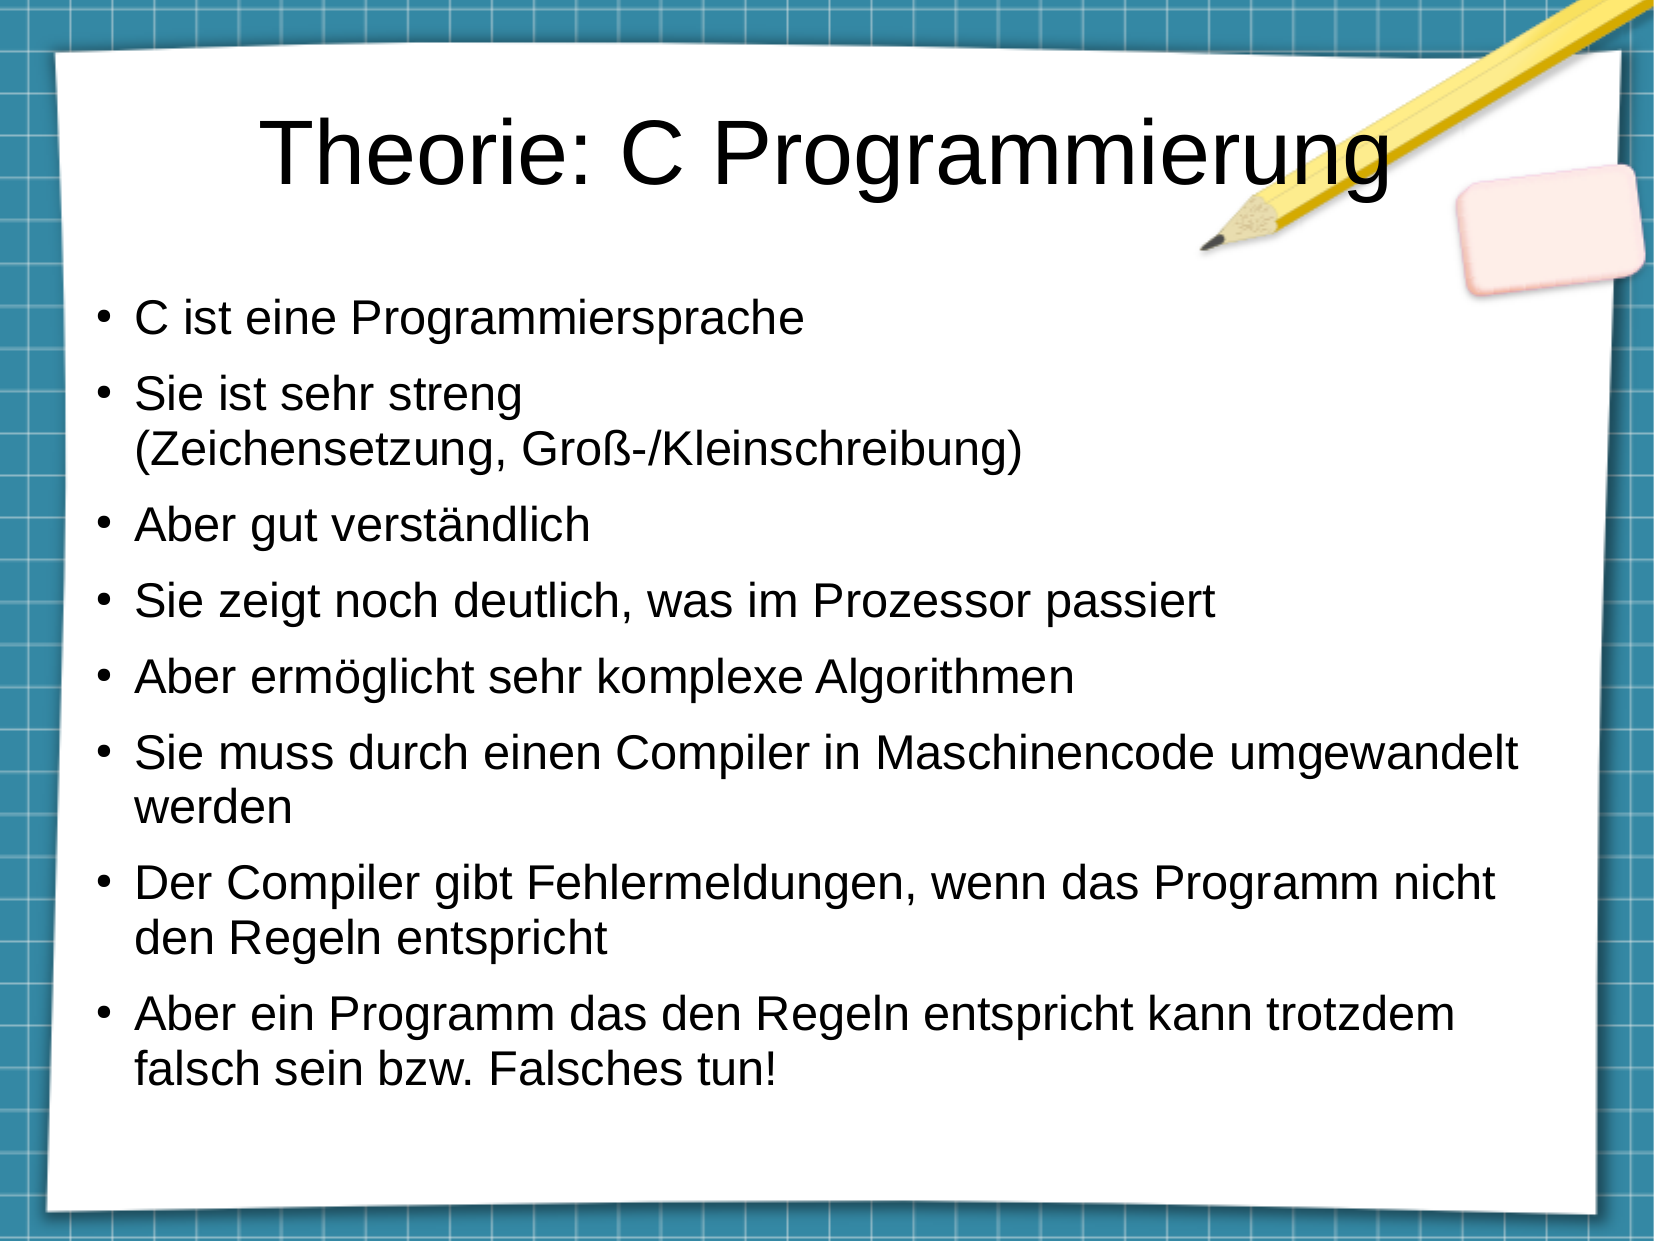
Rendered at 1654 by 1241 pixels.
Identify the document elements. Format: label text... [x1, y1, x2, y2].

title Theorie: C Programmierung [82, 49, 1571, 257]
picture [0, 0, 1654, 1241]
list C ist eine Programmiersprache Sie ist sehr streng (Zeichensetzung, Groß-/Kleinschreibung) Aber gut verständlich Sie zeigt noch deutlich, was im Prozessor passiert Aber ermöglicht sehr komplexe Algorithmen Sie muss durch einen Compiler in Maschinencode umgewandelt werden Der Compiler gibt Fehlermeldungen, wenn das Programm nicht den Regeln entspricht Aber ein Programm das den Regeln entspricht kann trotzdem falsch sein bzw. Falsches tun! [82, 290, 1571, 1099]
